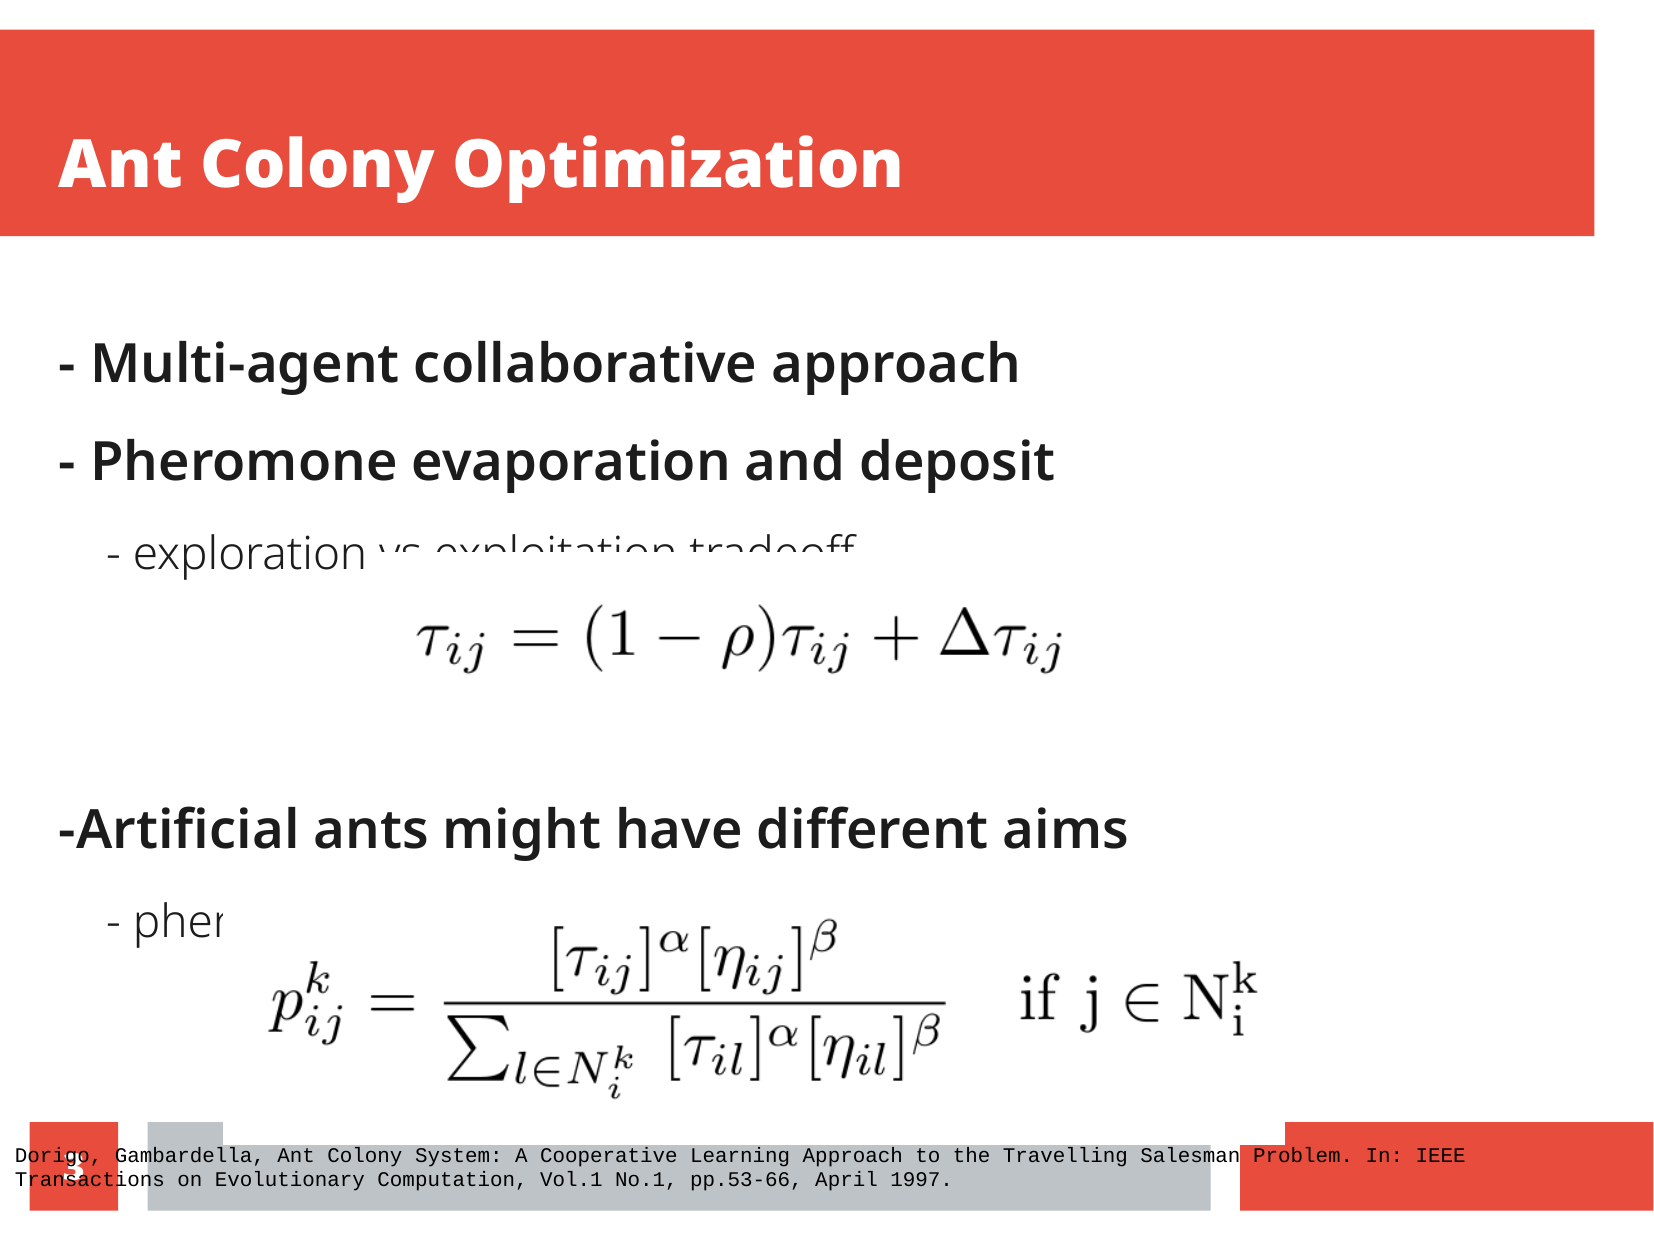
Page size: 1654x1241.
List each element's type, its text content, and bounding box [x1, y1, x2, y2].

text_box Dorigo, Gambardella, Ant Colony System: A Cooperative Learning Approach to the Travelling Salesman Problem. In: IEEE Transactions on Evolutionary Computation, Vol.1 No.1, pp.53-66, April 1997. [0, 1138, 1630, 1201]
picture [378, 552, 1091, 718]
picture [223, 886, 1285, 1138]
title Ant Colony Optimization [59, 59, 1595, 207]
list - Multi-agent collaborative approach - Pheromone evaporation and deposit - exploration vs exploitation tradeoff -Artificial ants might have different aims - pheromone guided moves vs heuristically driven ones [59, 324, 1565, 1093]
